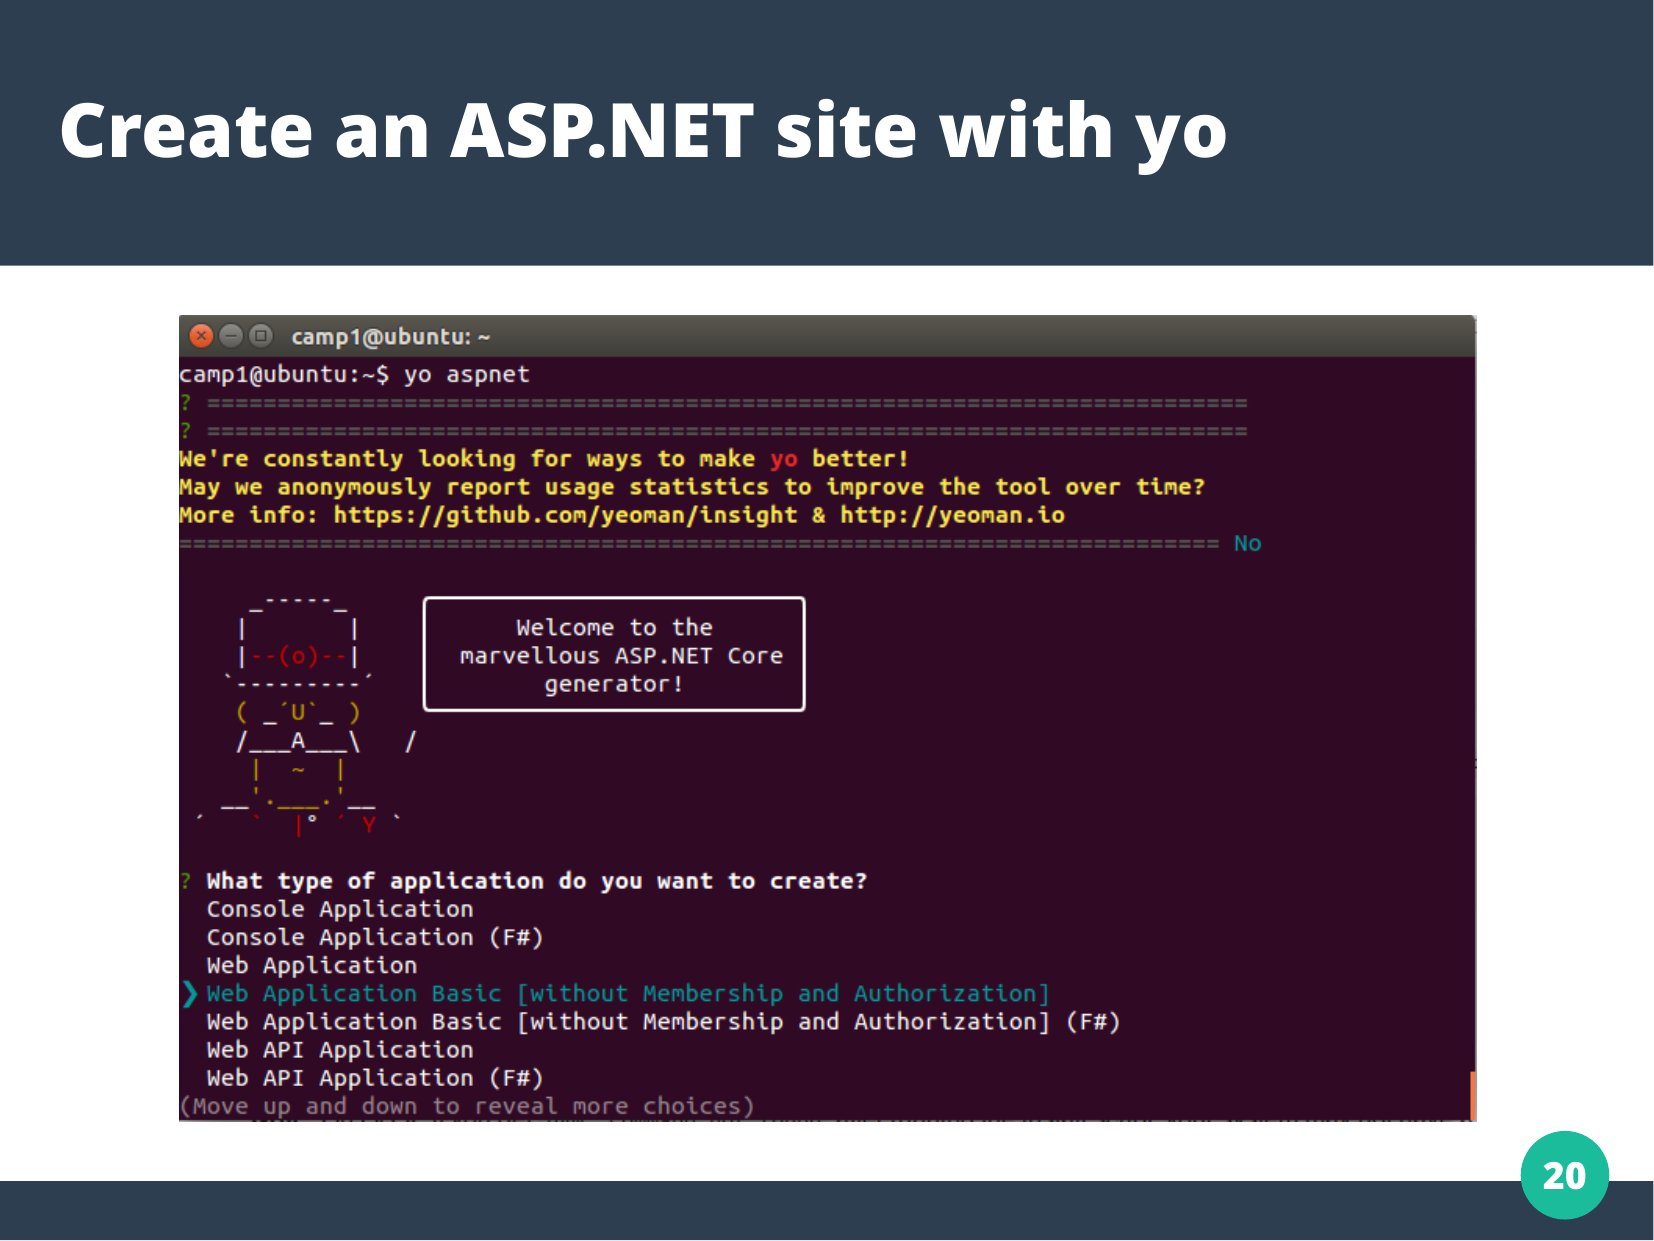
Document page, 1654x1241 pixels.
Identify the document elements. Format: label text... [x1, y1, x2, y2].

picture [179, 315, 1477, 1123]
title Create an ASP.NET site with yo [59, 49, 1595, 207]
